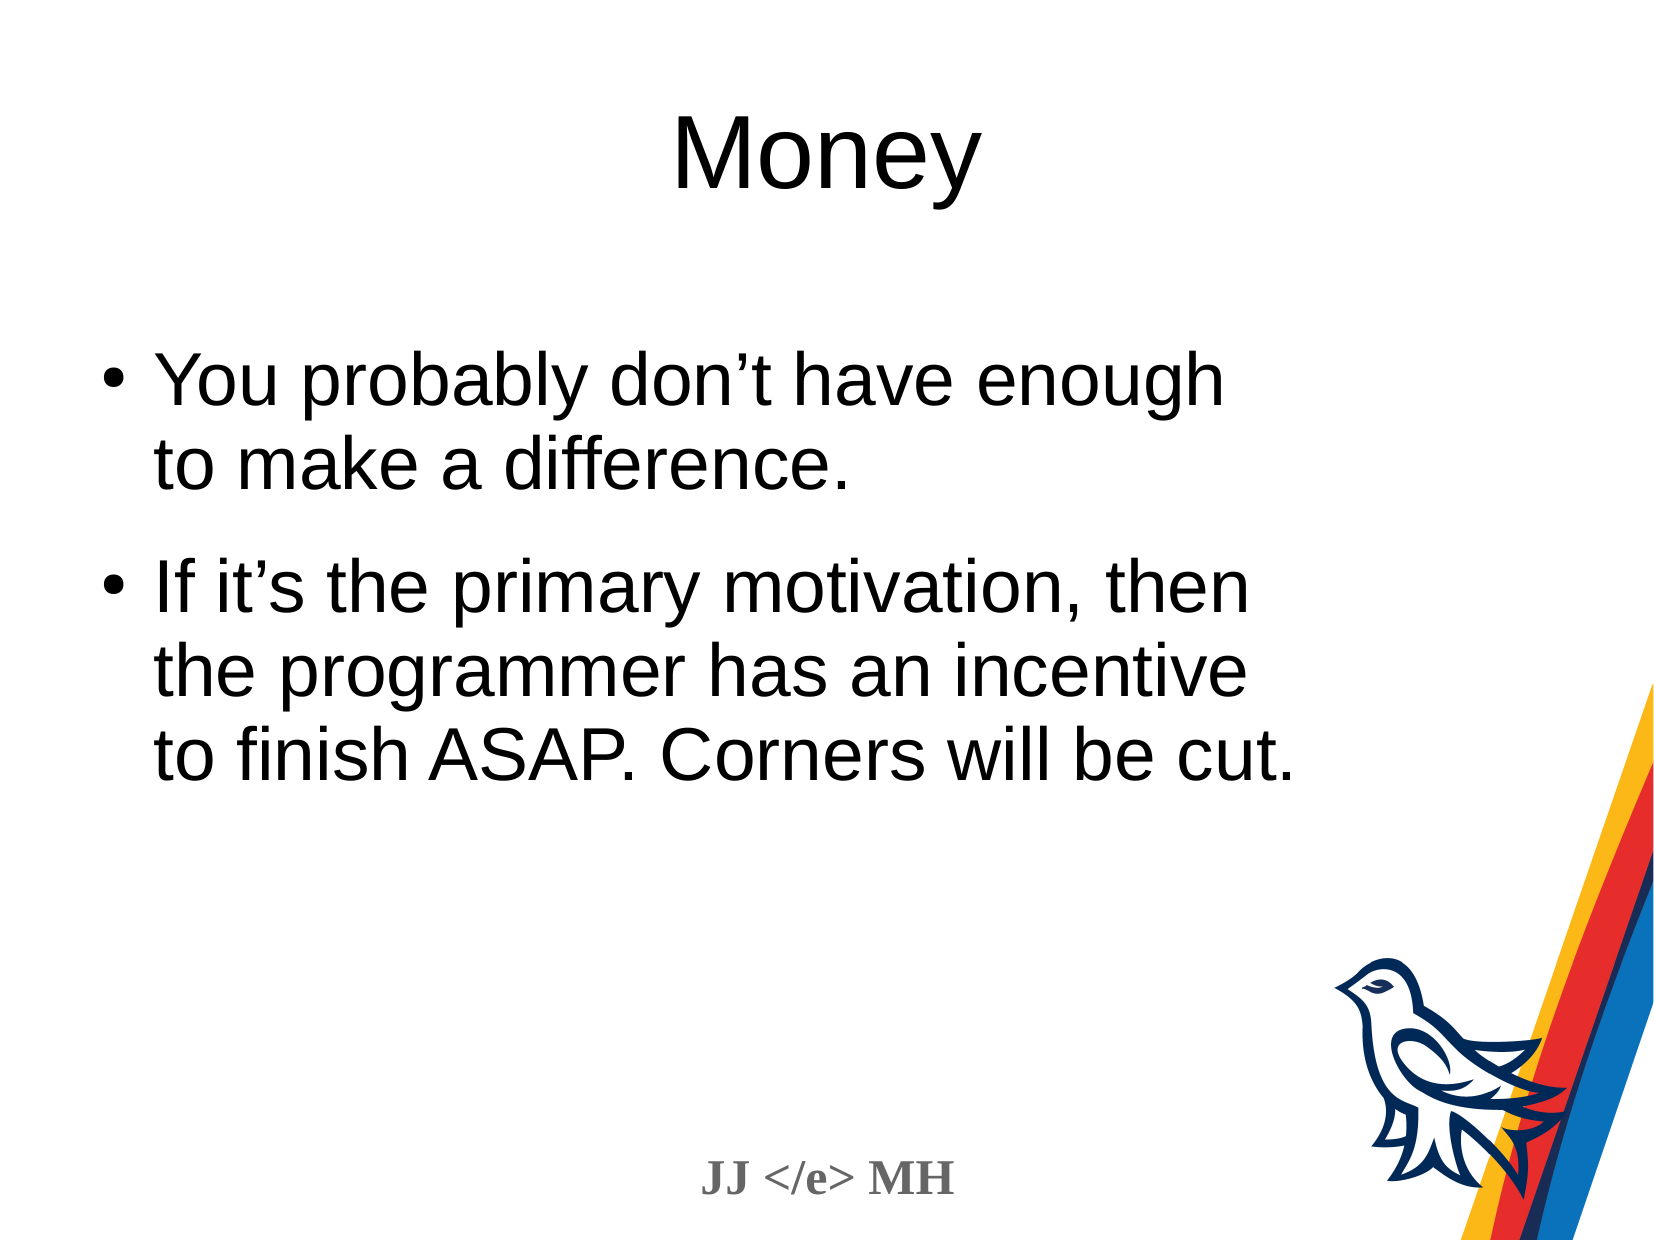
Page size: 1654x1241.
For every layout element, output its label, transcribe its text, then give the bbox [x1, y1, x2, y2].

title Money [82, 49, 1571, 257]
list You probably don’t have enough to make a difference. If it’s the primary motivation, then the programmer has an incentive to finish ASAP. Corners will be cut. [82, 337, 1300, 1057]
picture [1324, 684, 1654, 1240]
